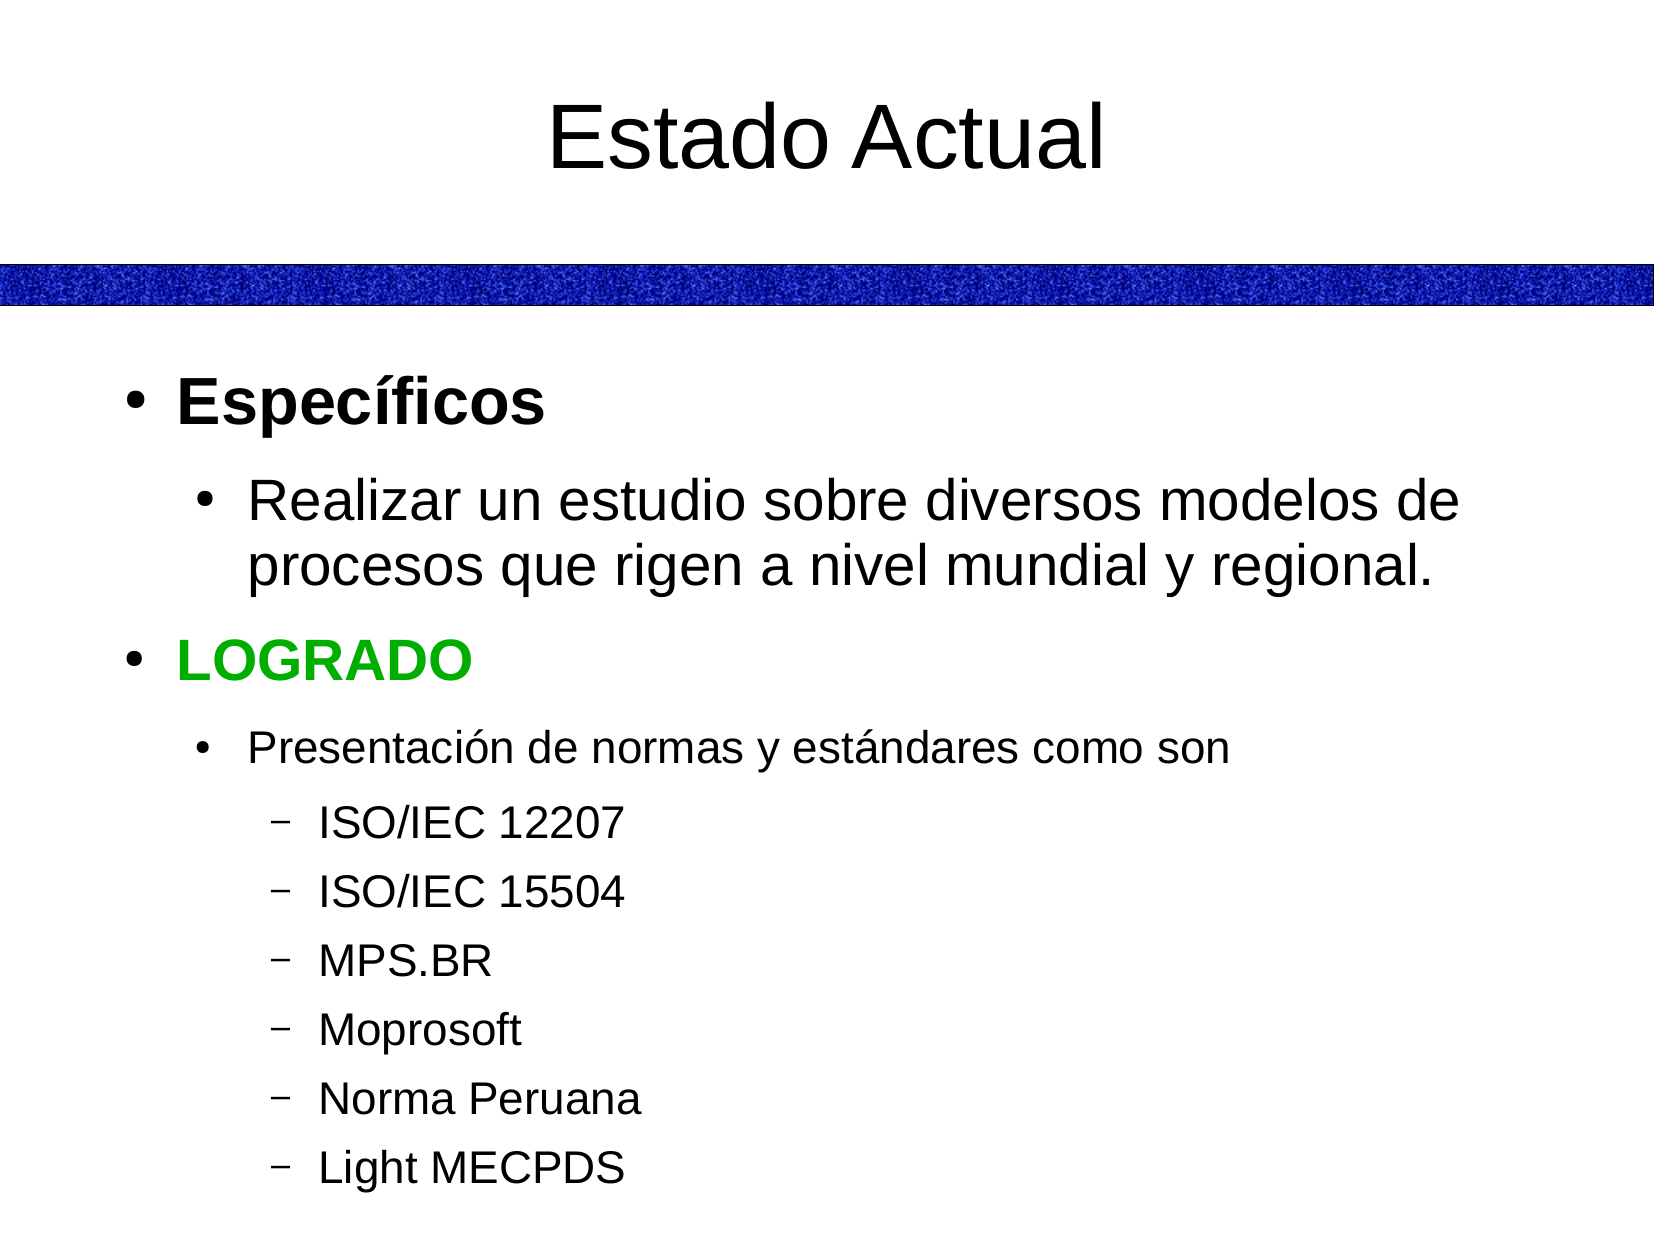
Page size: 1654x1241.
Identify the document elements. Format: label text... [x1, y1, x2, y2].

title Estado Actual [58, 21, 1595, 253]
picture [0, 265, 1653, 305]
list Específicos Realizar un estudio sobre diversos modelos de procesos que rigen a nivel mundial y regional. LOGRADO Presentación de normas y estándares como son ISO/IEC 12207 ISO/IEC 15504 MPS.BR Moprosoft Norma Peruana Light MECPDS [105, 363, 1553, 1193]
